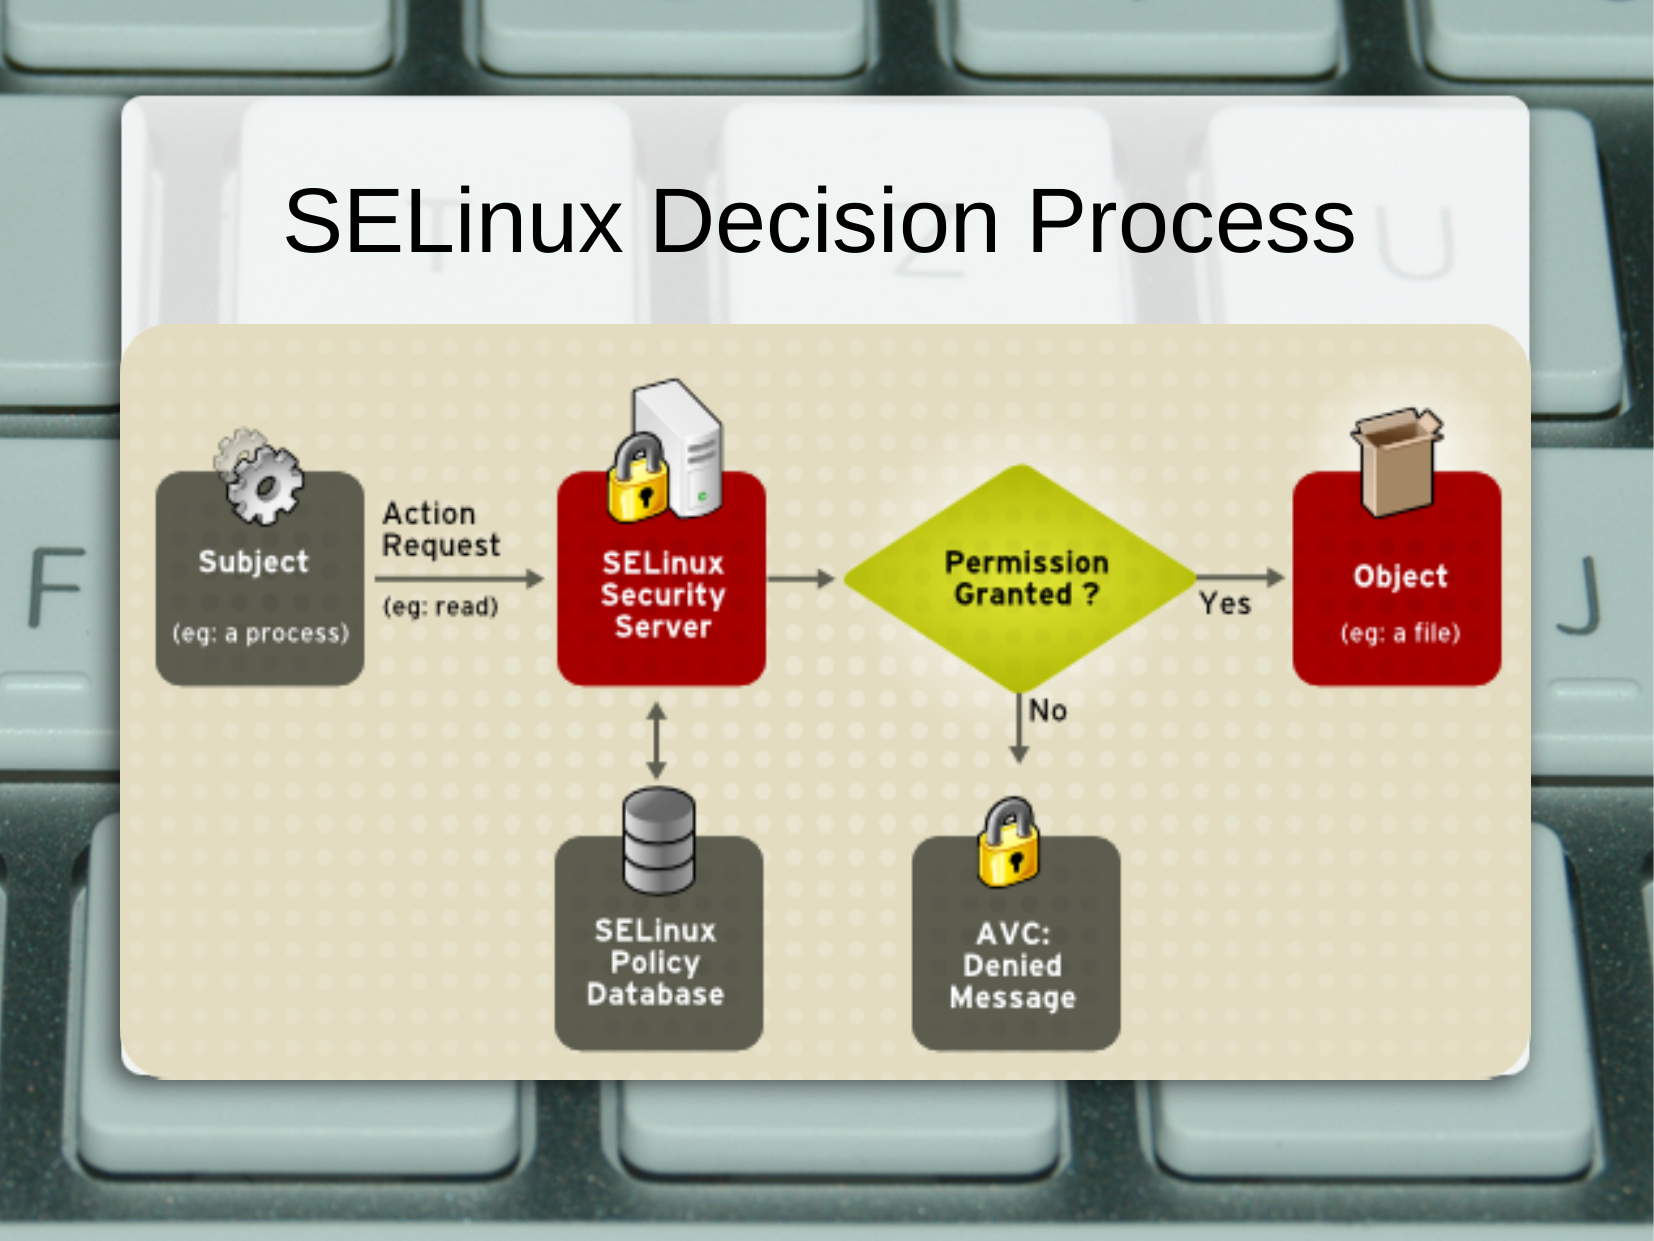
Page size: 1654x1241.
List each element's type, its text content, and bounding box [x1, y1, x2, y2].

picture [0, 0, 1654, 1241]
title SELinux Decision Process [135, 117, 1506, 324]
